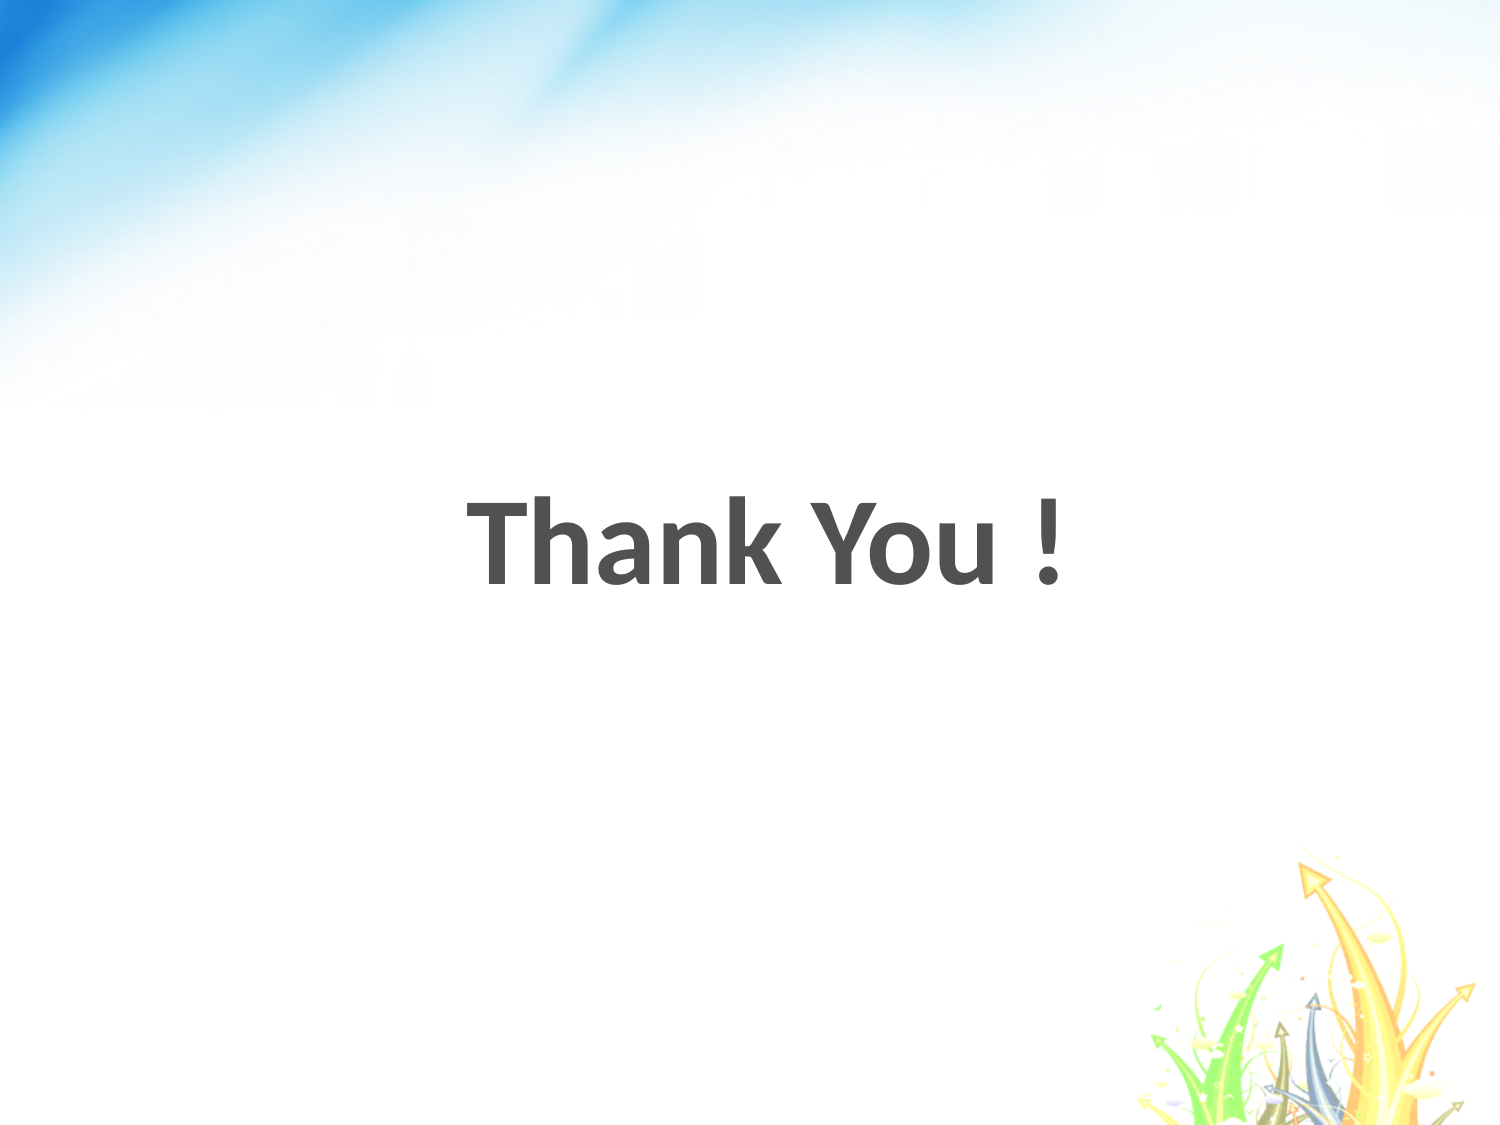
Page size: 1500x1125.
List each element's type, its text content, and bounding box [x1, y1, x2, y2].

picture [0, 0, 1500, 409]
title Thank You ! [93, 441, 1443, 629]
picture [1136, 845, 1477, 1125]
